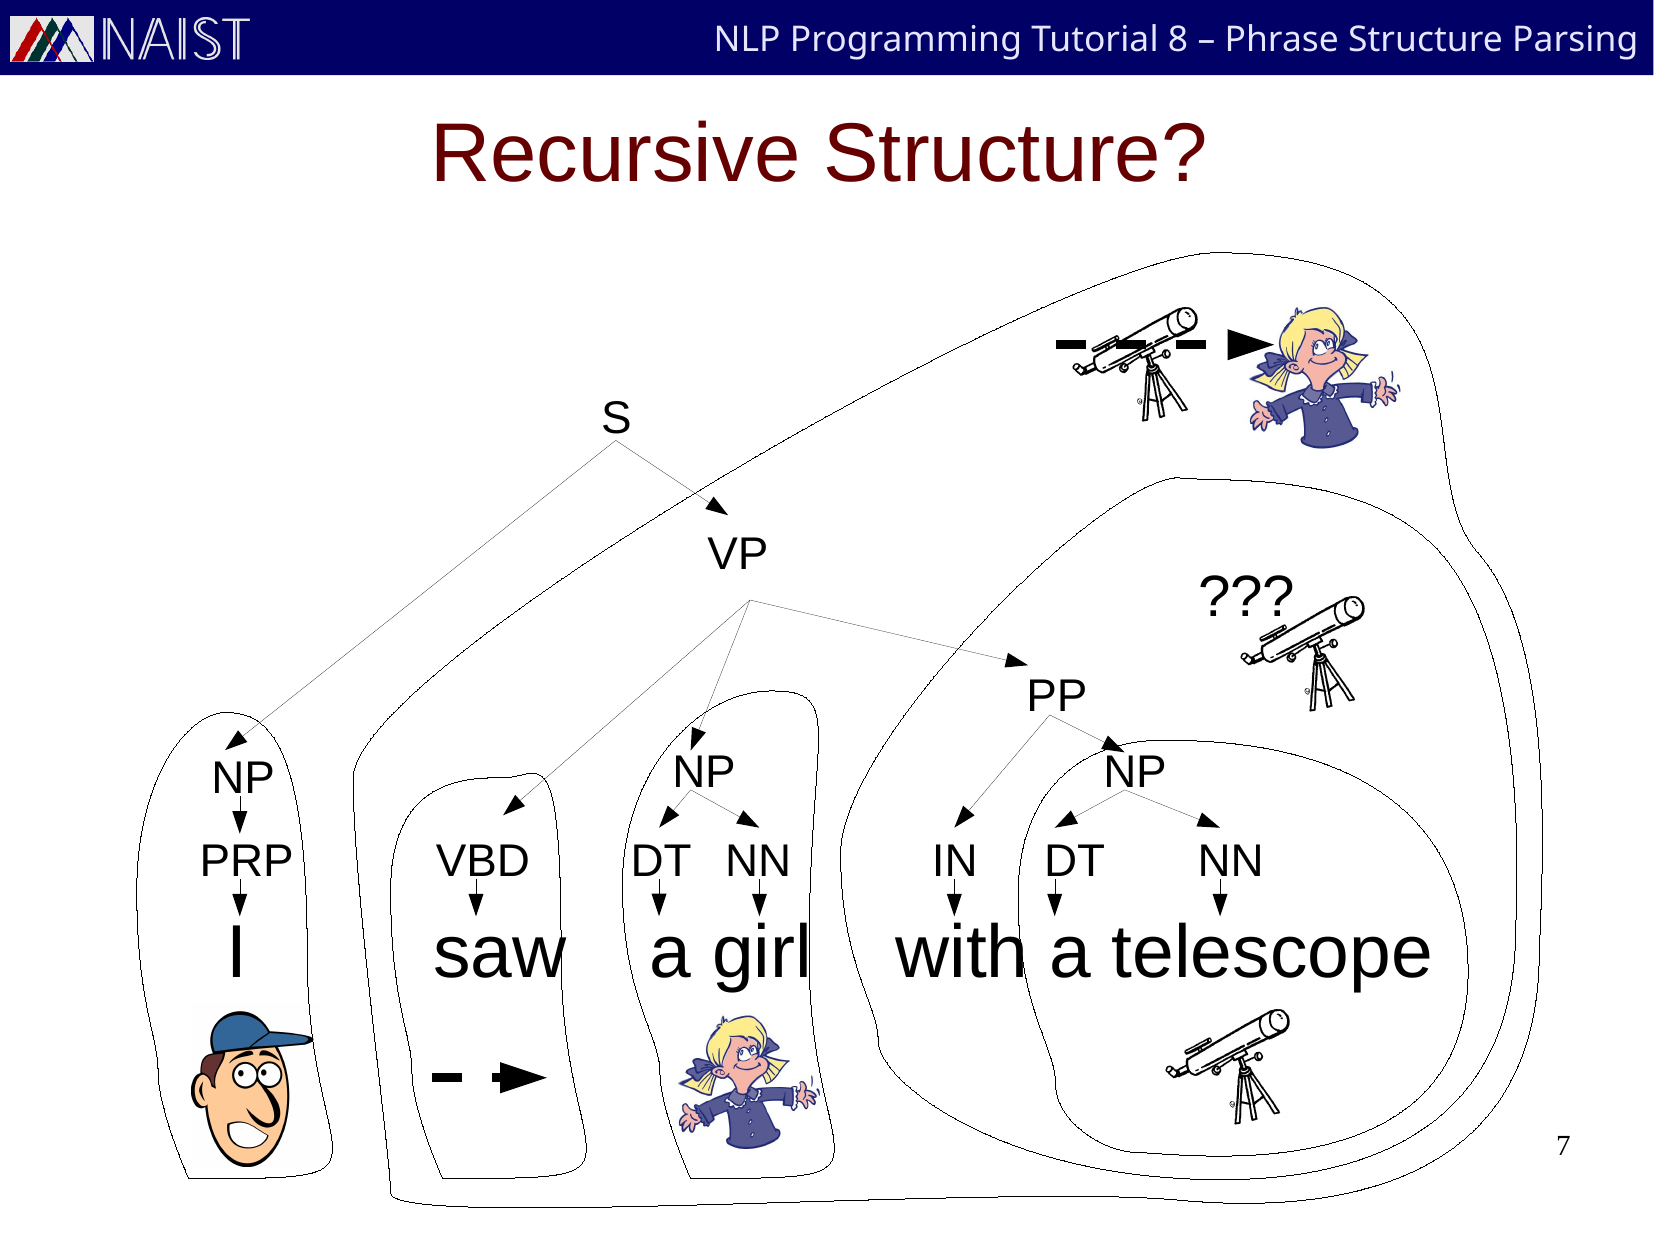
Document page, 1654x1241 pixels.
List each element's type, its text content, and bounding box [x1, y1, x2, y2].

text_box PP [1011, 662, 1103, 729]
text_box NP [196, 744, 290, 811]
text_box NP [657, 738, 751, 805]
picture [1069, 300, 1201, 423]
text_box NN [1182, 827, 1279, 894]
text_box DT [615, 827, 707, 894]
title Recursive Structure? [75, 57, 1564, 249]
text_box S [604, 442, 630, 451]
text_box DT [1029, 827, 1121, 894]
text_box VBD [421, 827, 545, 894]
text_box S [586, 384, 647, 451]
picture [10, 16, 94, 62]
text_box PRP [184, 827, 309, 894]
text_box I saw a girl with a telescope [211, 902, 1449, 1002]
picture [191, 1002, 321, 1168]
picture [1162, 1002, 1293, 1126]
text_box VP [692, 520, 784, 587]
text_box NN [710, 827, 807, 894]
picture [1236, 300, 1404, 453]
text_box NP [1088, 738, 1182, 805]
picture [1237, 589, 1368, 713]
text_box IN [917, 827, 993, 894]
picture [102, 17, 251, 57]
text_box ??? [1183, 556, 1311, 637]
picture [666, 1009, 823, 1153]
